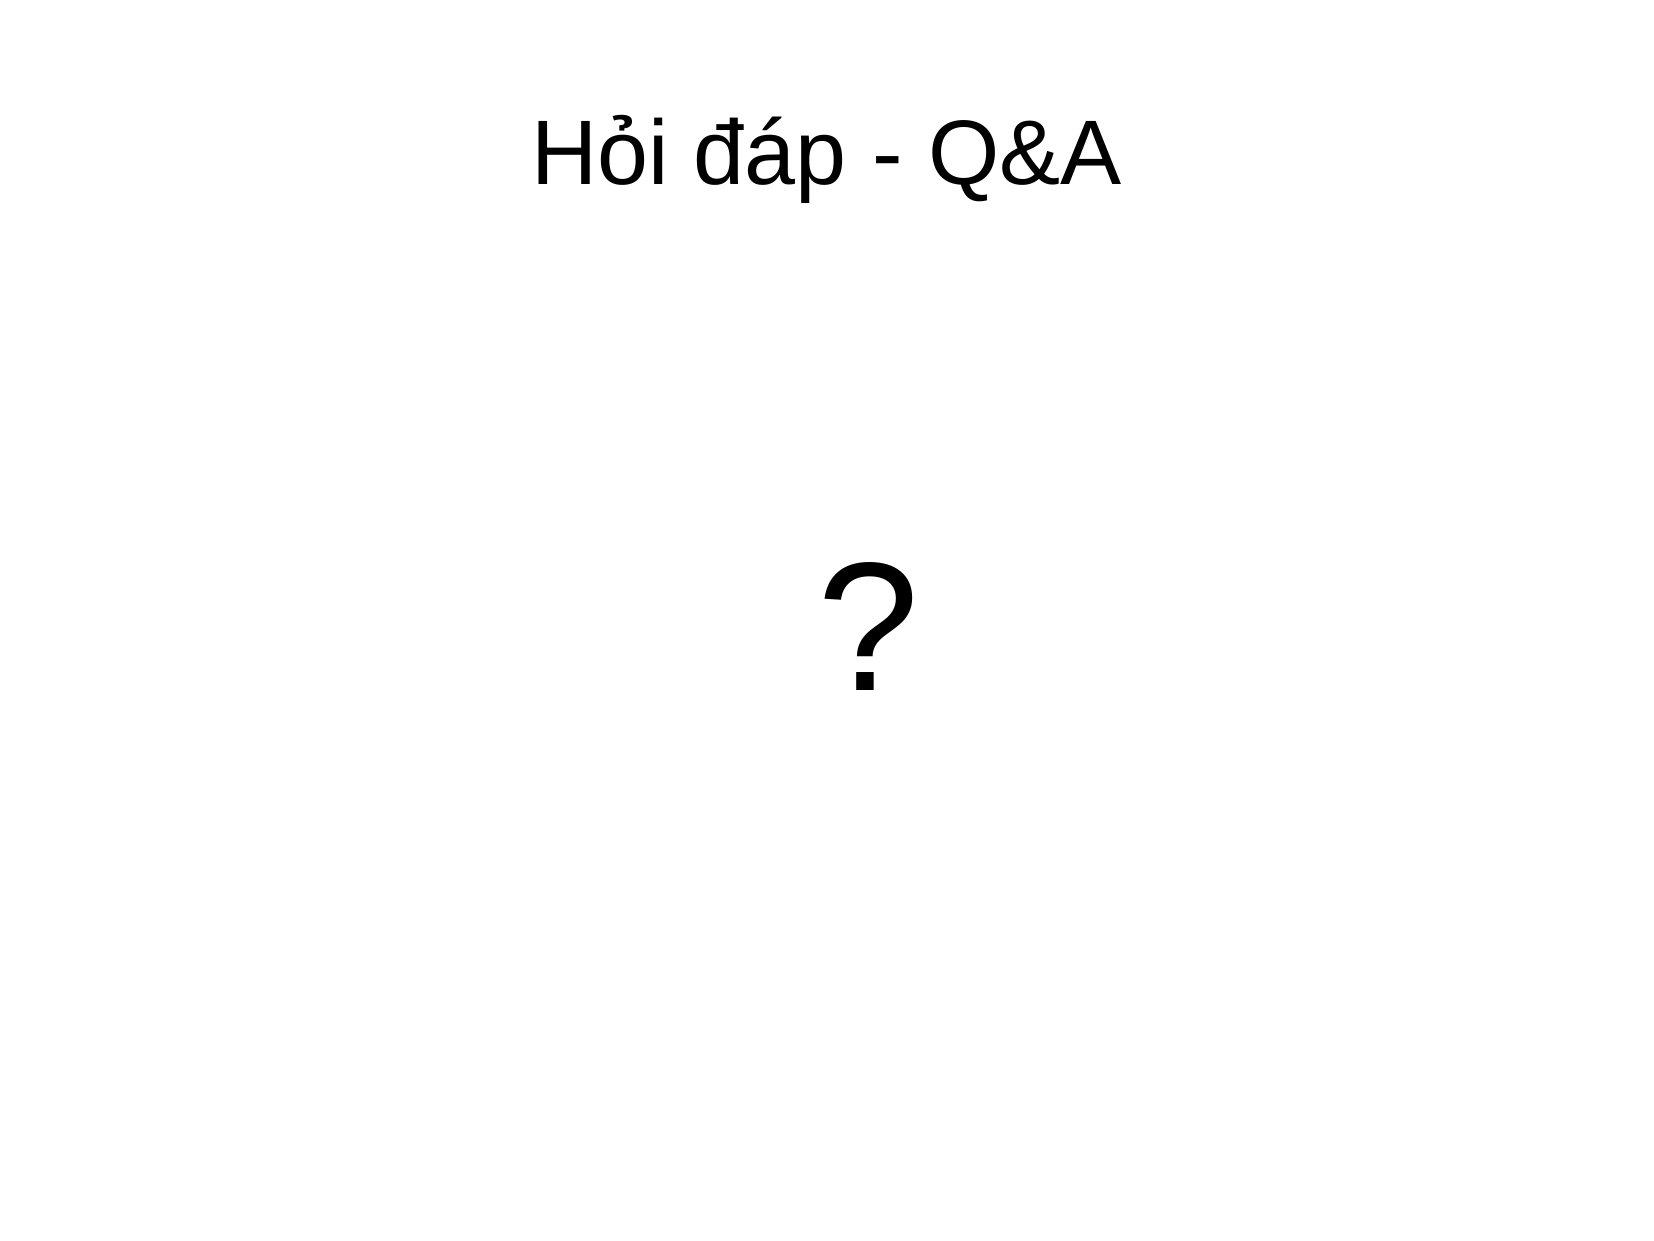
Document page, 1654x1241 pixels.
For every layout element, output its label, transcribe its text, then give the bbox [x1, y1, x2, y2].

list ? [82, 290, 1571, 1109]
title Hỏi đáp - Q&A [82, 49, 1571, 257]
